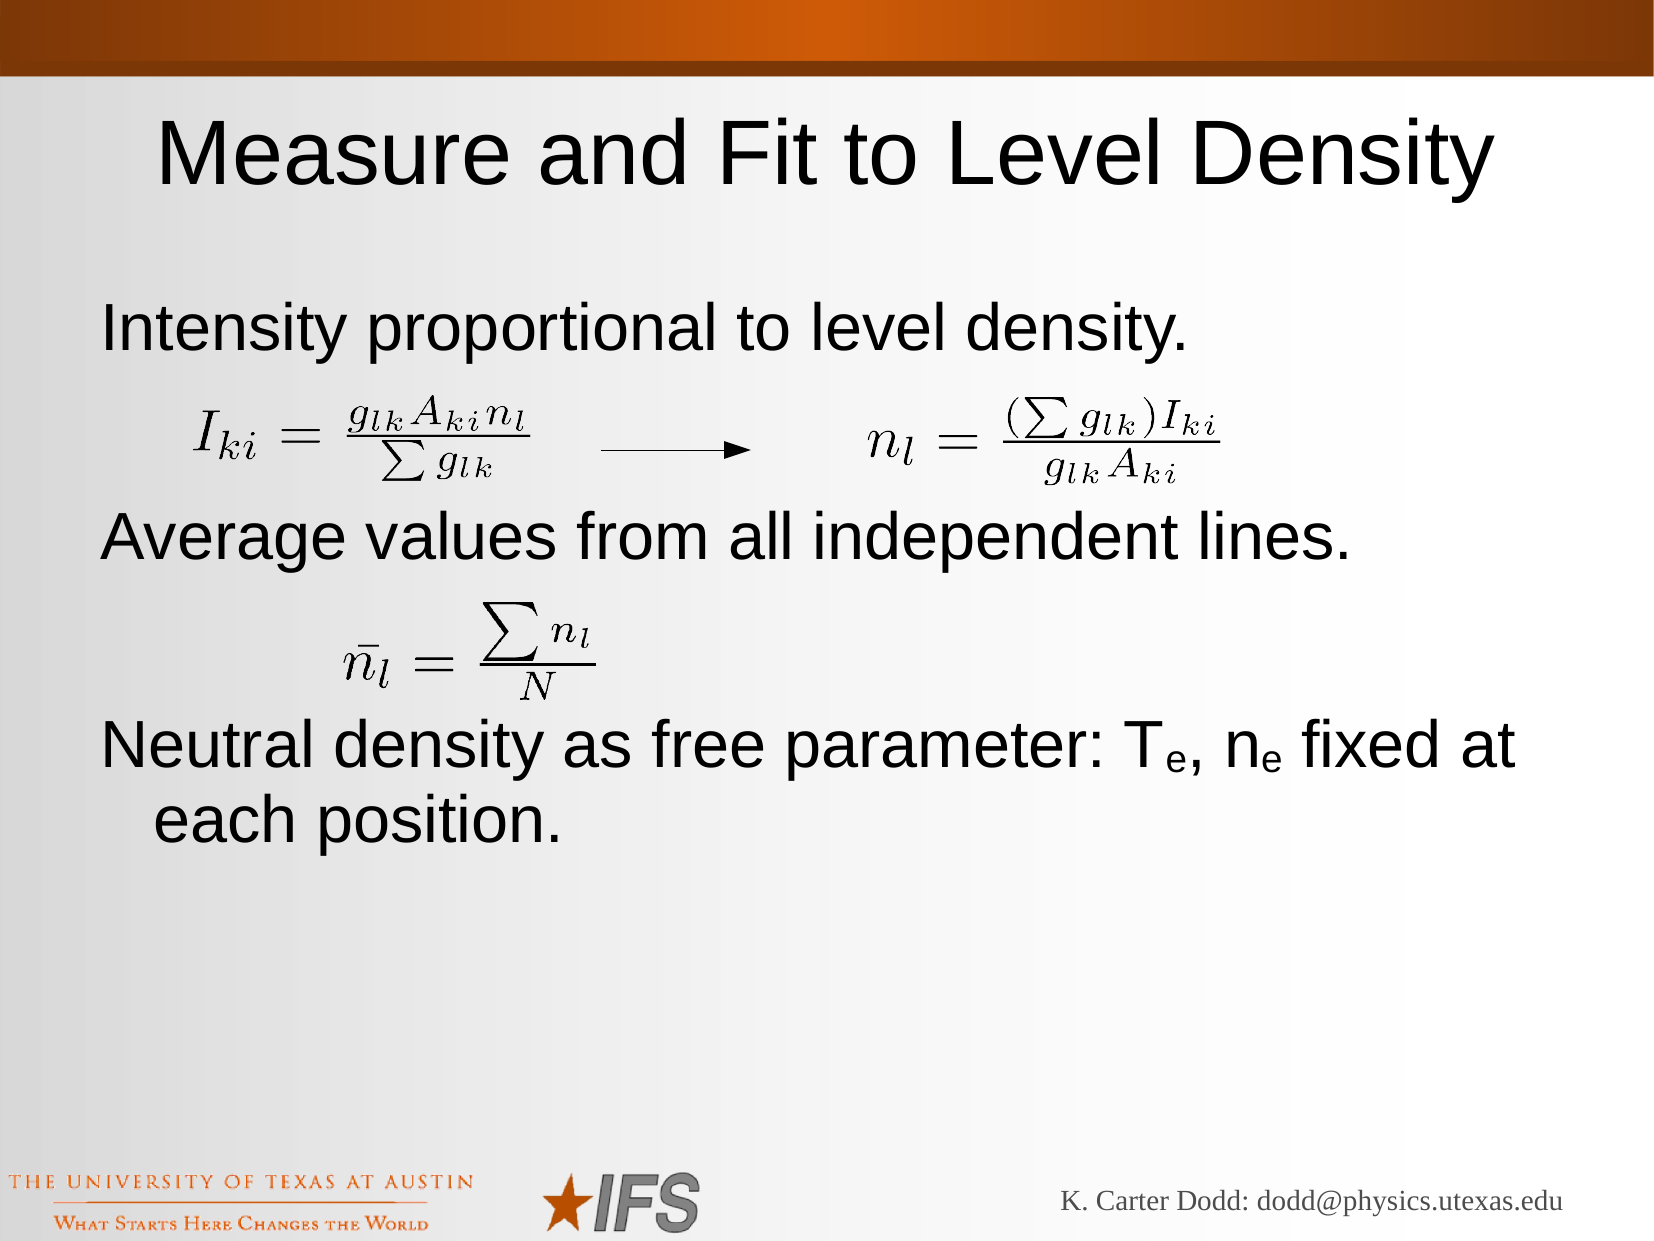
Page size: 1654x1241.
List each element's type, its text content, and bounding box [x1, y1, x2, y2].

picture [0, 0, 1654, 1241]
list Intensity proportional to level density. Average values from all independent lines. Neutral density as free parameter: Te, ne fixed at each position. [82, 290, 1571, 1094]
title Measure and Fit to Level Density [82, 49, 1571, 257]
